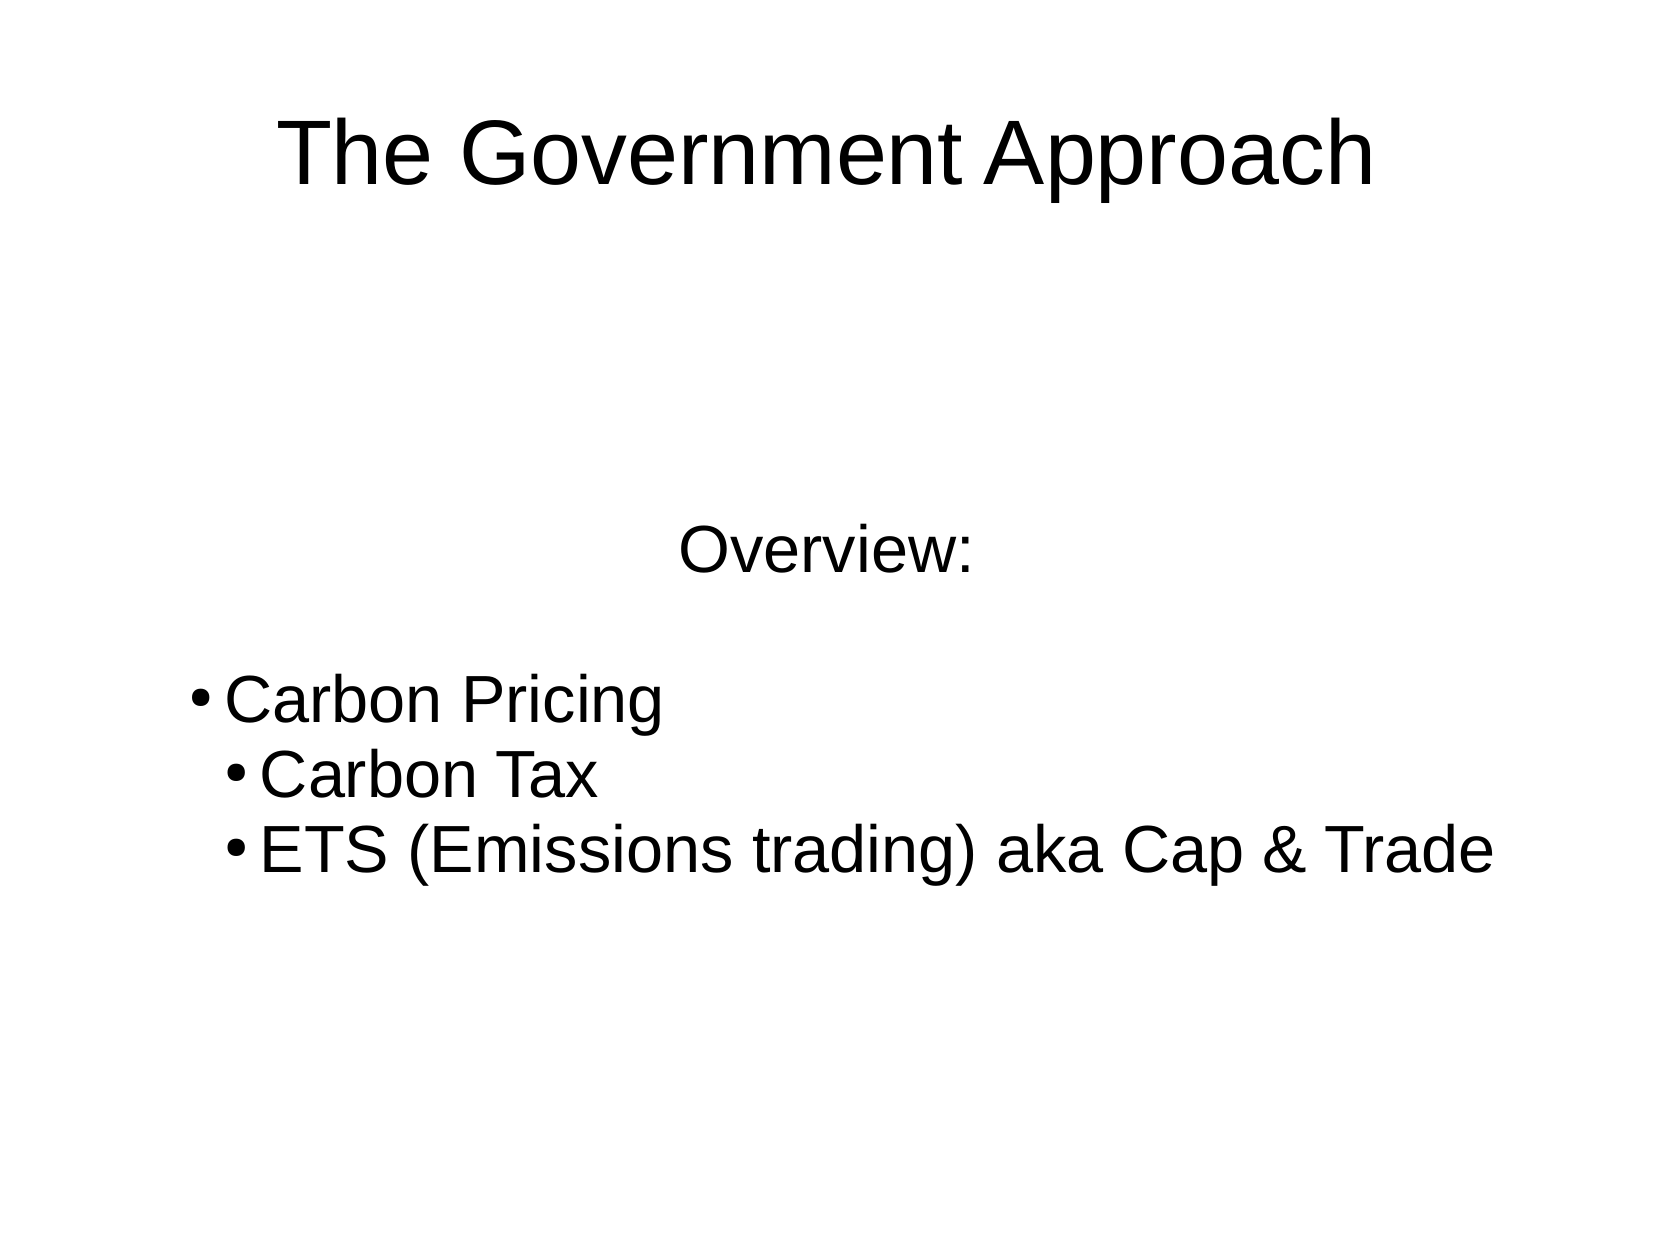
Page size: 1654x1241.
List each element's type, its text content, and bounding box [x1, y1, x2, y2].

subtitle Overview: Carbon Pricing Carbon Tax ETS (Emissions trading) aka Cap & Trade [82, 290, 1571, 1109]
title The Government Approach [82, 49, 1571, 257]
